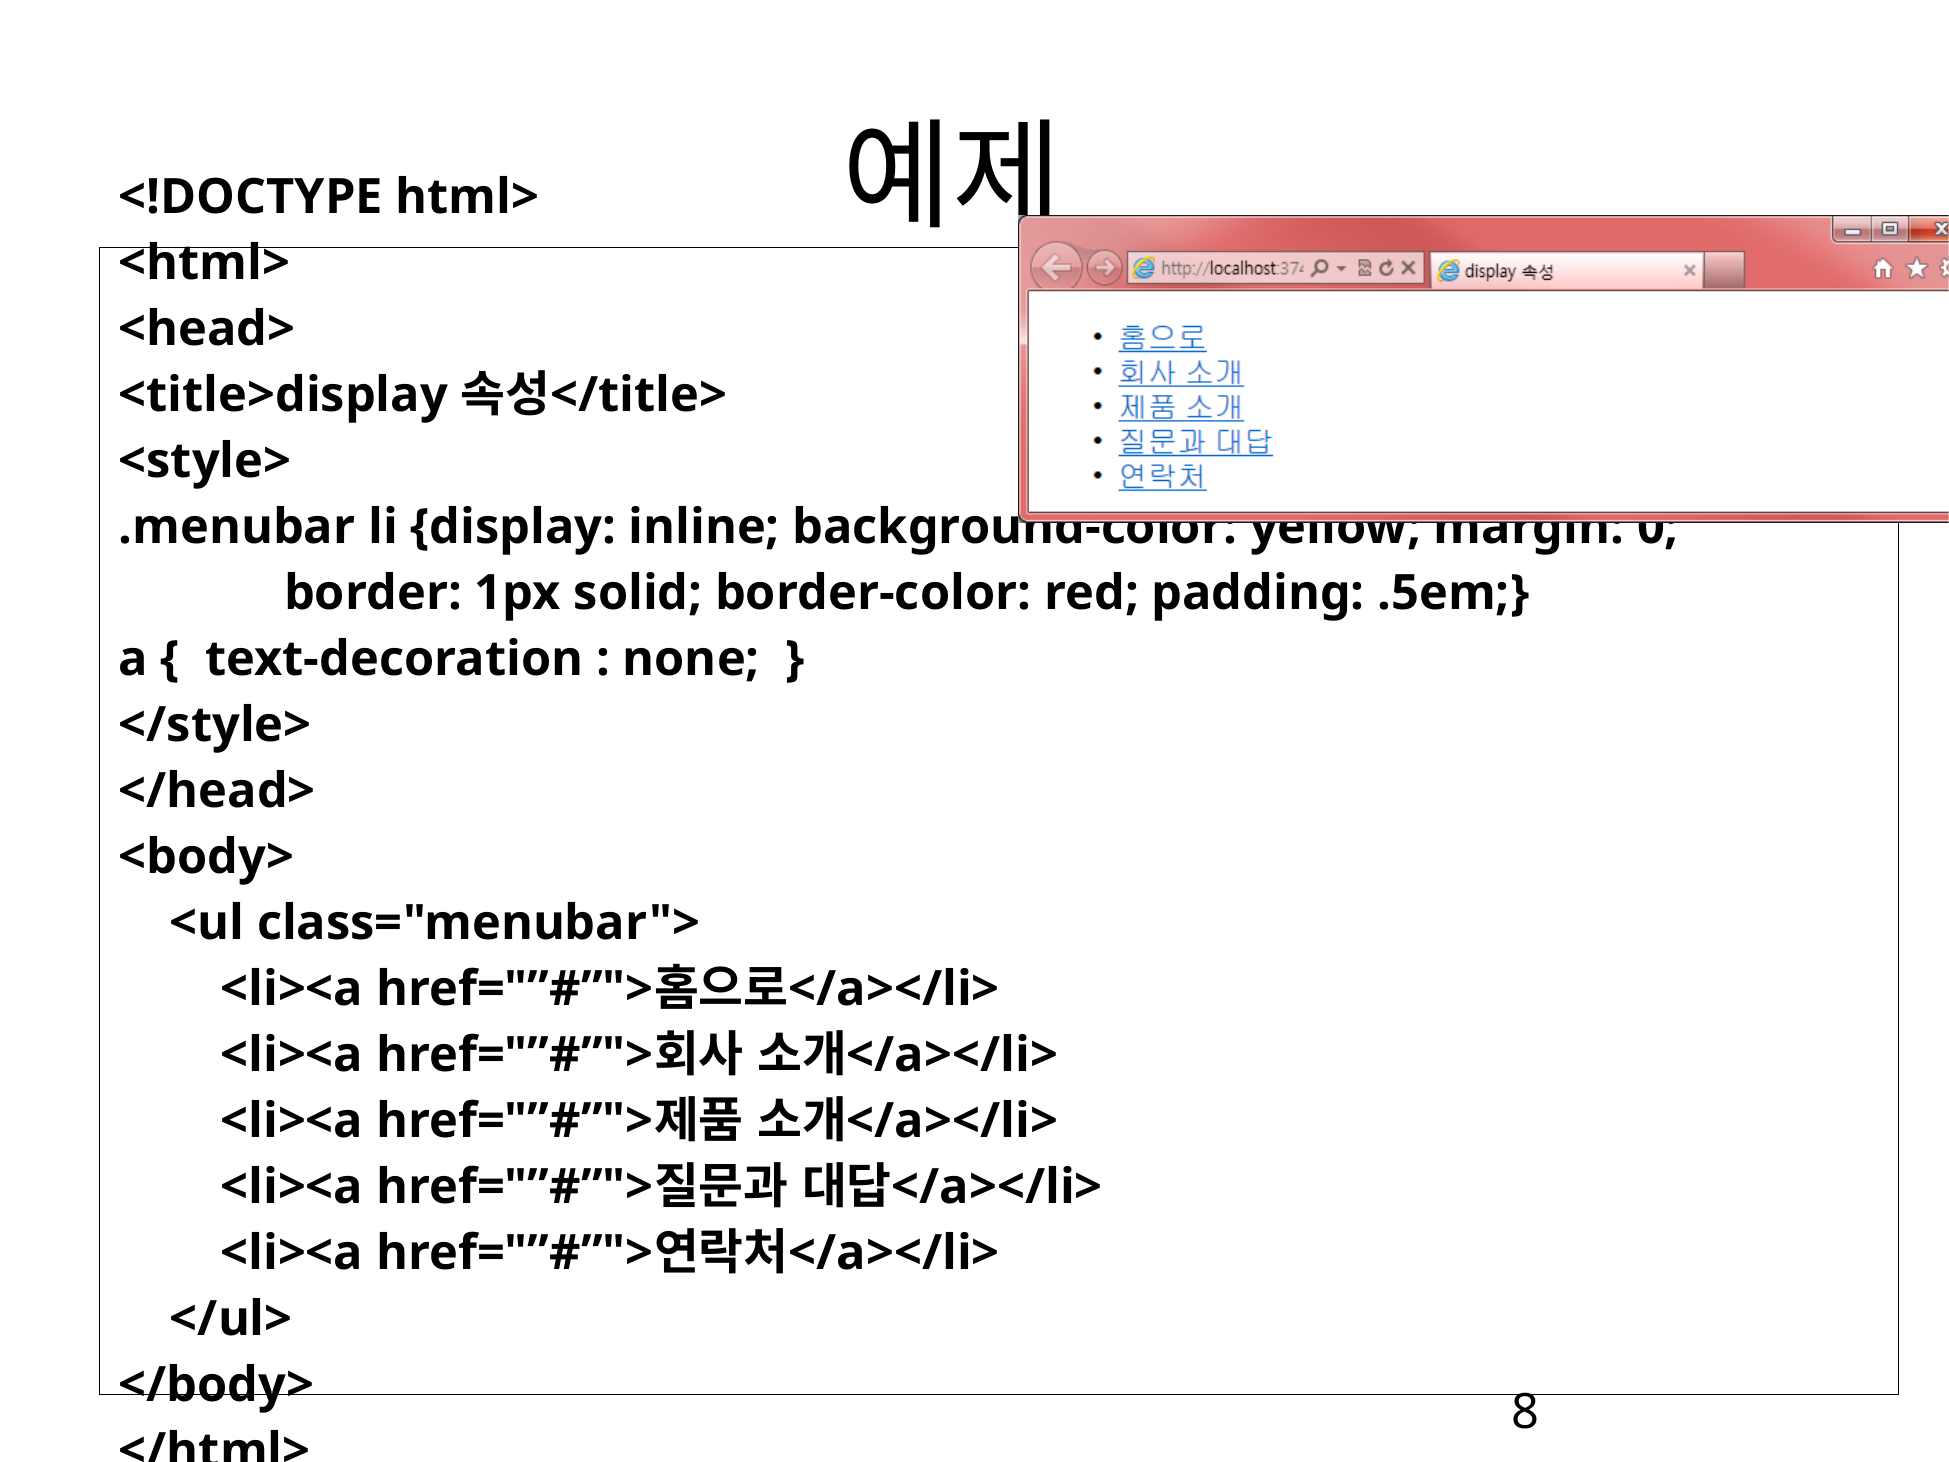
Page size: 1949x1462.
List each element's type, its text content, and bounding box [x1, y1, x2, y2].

text_box <!DOCTYPE html> <html> <head> <title>display 속성</title> <style> .menubar li {display: inline; background-color: yellow; margin: 0; border: 1px solid; border-color: red; padding: .5em;} a { text-decoration : none; } </style> </head> <body> <ul class="menubar"> <li><a href="”#”">홈으로</a></li> <li><a href="”#”">회사 소개</a></li> <li><a href="”#”">제품 소개</a></li> <li><a href="”#”">질문과 대답</a></li> <li><a href="”#”">연락처</a></li> </ul> </body> </html> [99, 247, 1899, 1395]
picture [1018, 215, 1949, 523]
slide_number <숫자> [1496, 1372, 1899, 1462]
title 예제 [156, 92, 1749, 247]
